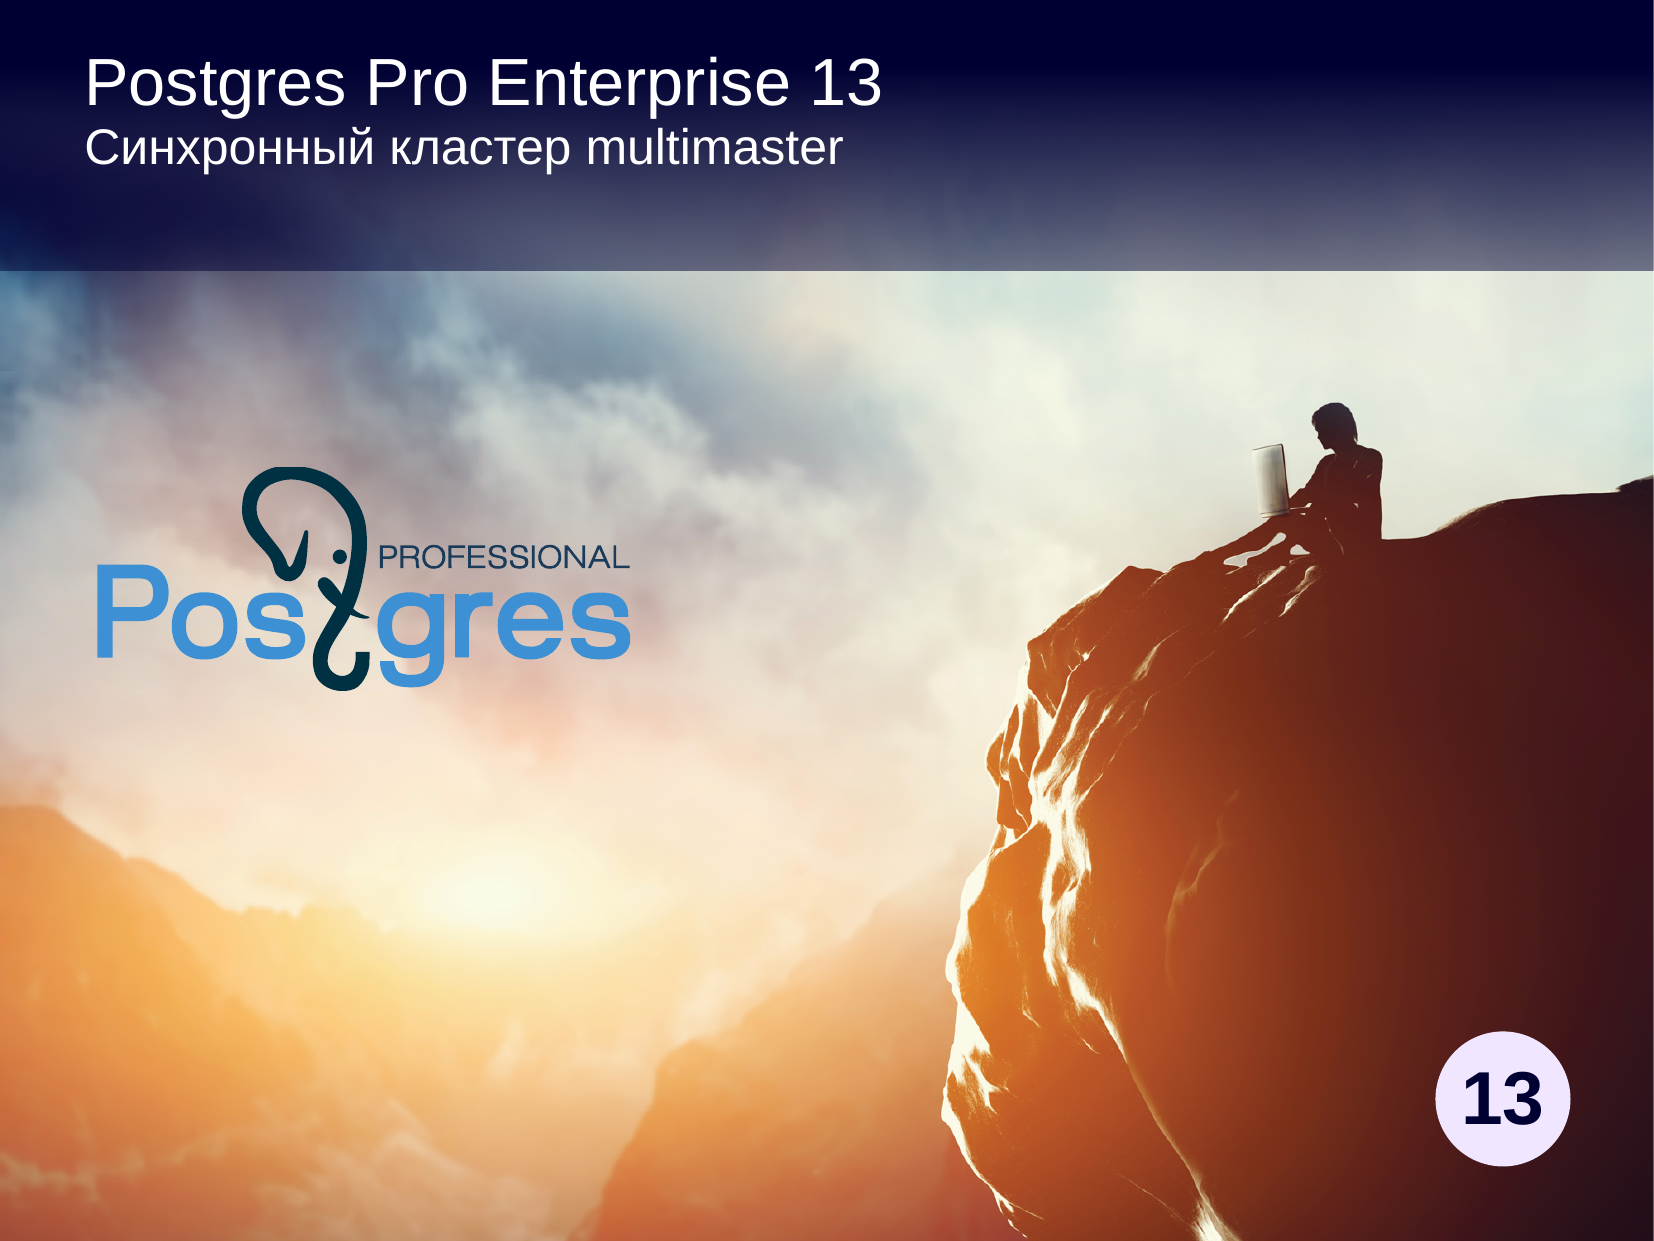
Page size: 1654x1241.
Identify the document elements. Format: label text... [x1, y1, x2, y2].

picture [0, 271, 1654, 1241]
title Postgres Pro Enterprise 13 Синхронный кластер multimaster [84, 44, 1636, 223]
text_box 13 [1435, 1031, 1571, 1167]
